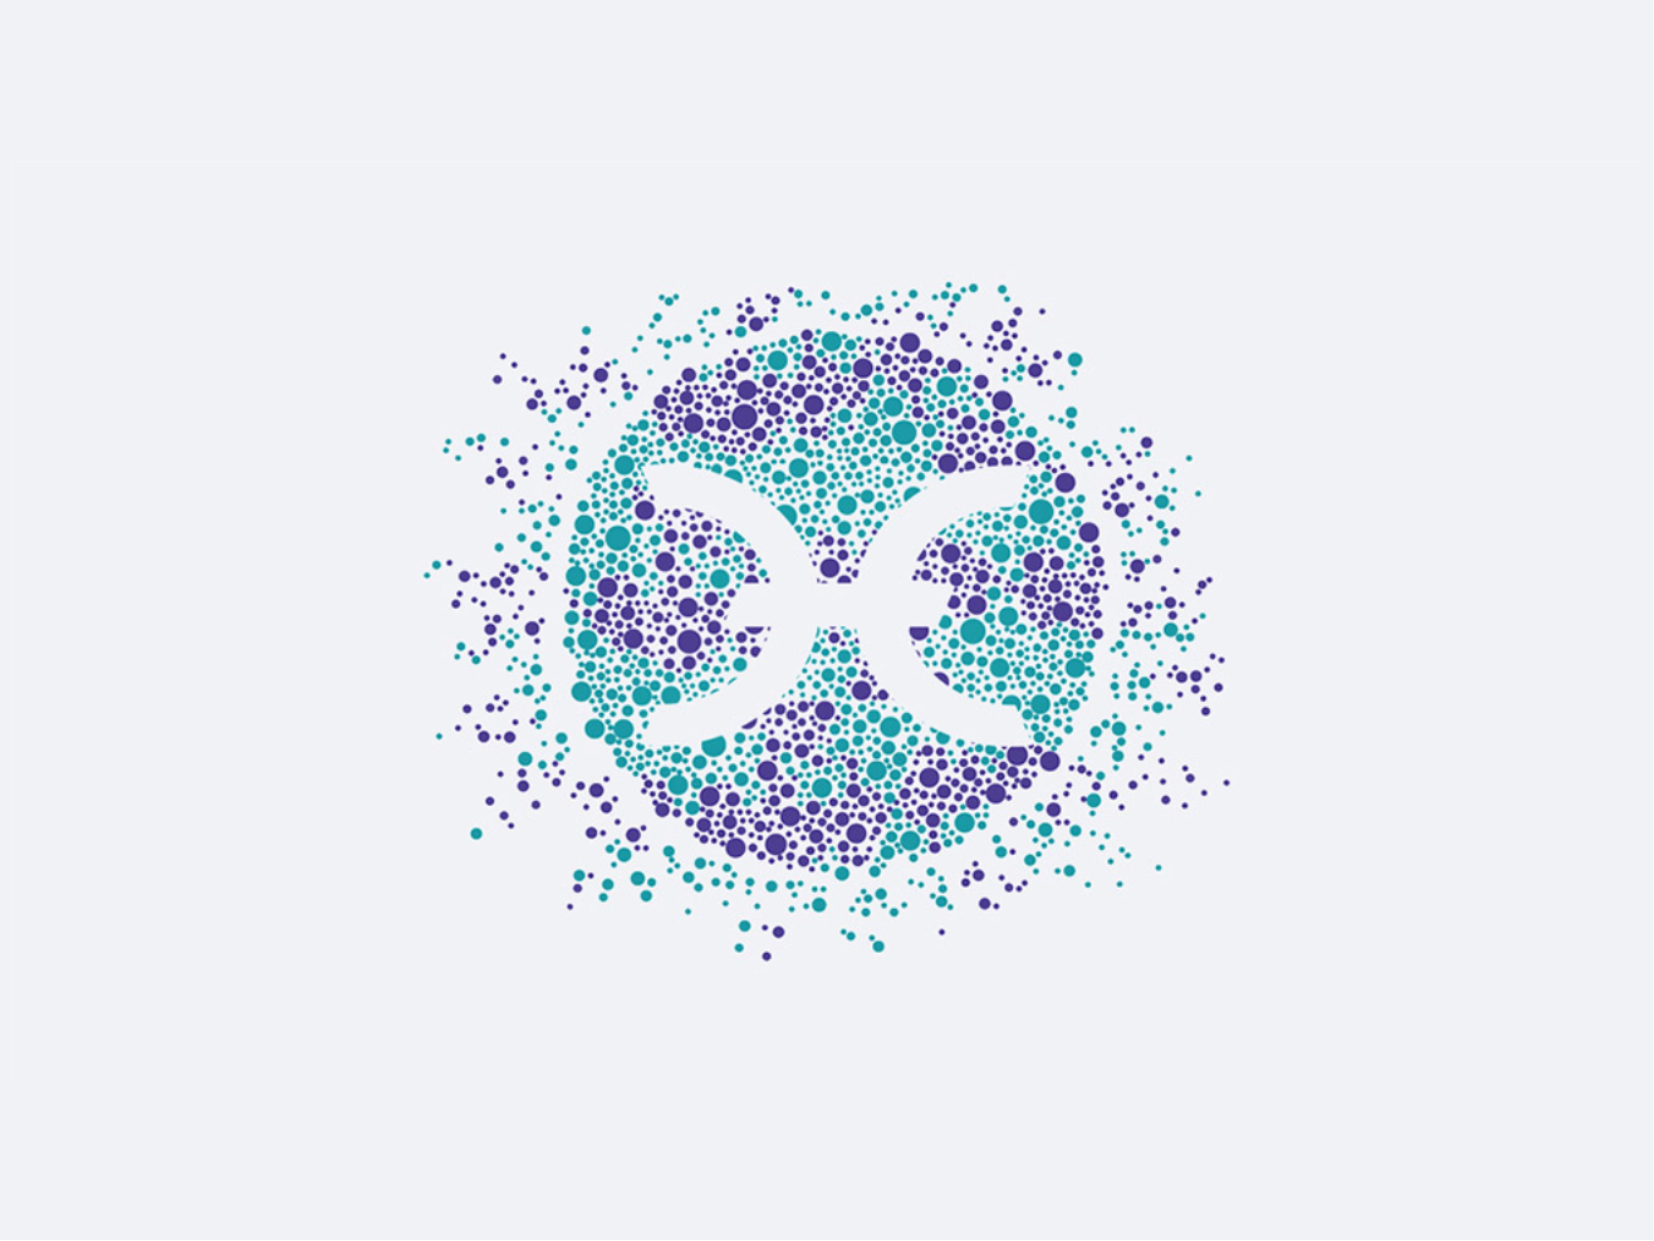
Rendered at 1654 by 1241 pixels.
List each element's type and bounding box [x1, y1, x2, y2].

picture [11, 161, 1642, 1080]
